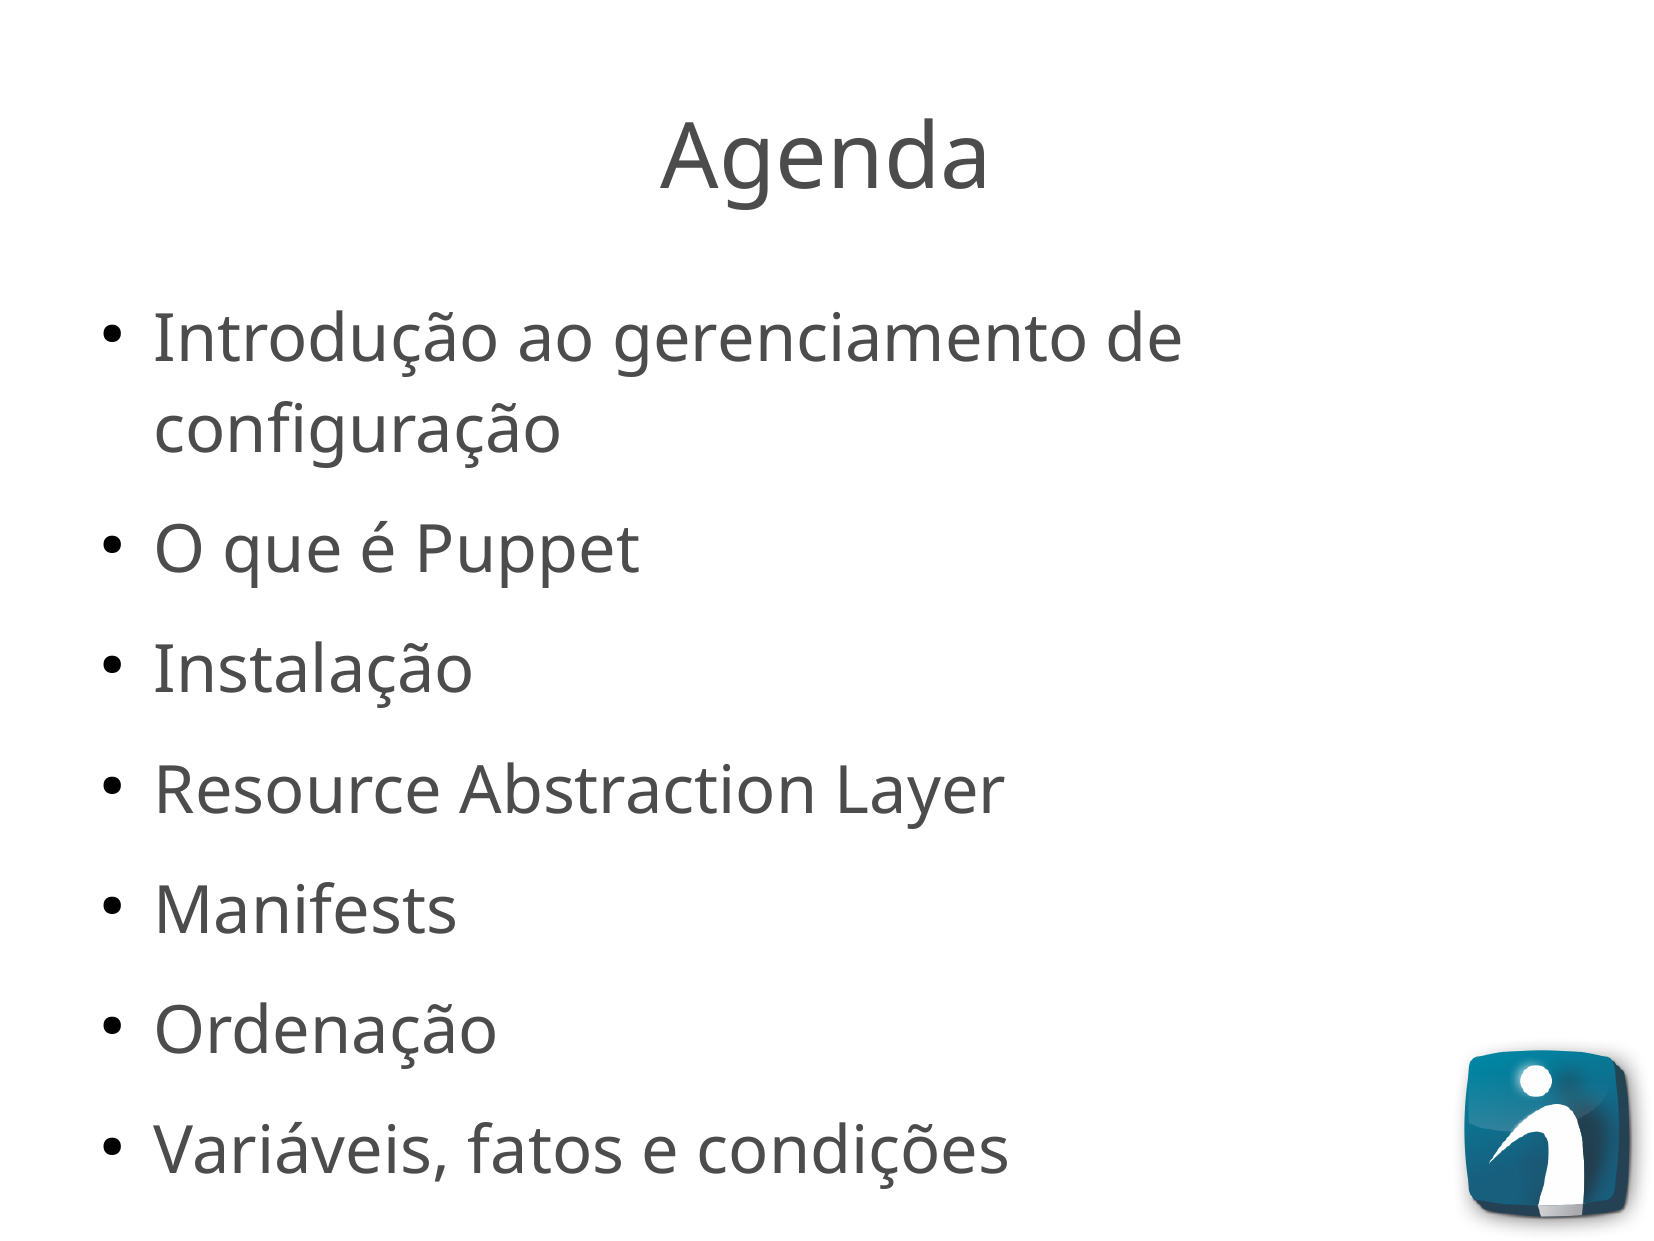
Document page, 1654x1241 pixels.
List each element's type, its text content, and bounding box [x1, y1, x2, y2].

title Agenda [82, 49, 1571, 257]
picture [1447, 1035, 1654, 1241]
list Introdução ao gerenciamento de configuração O que é Puppet Instalação Resource Abstraction Layer Manifests Ordenação Variáveis, fatos e condições [82, 290, 1571, 1010]
